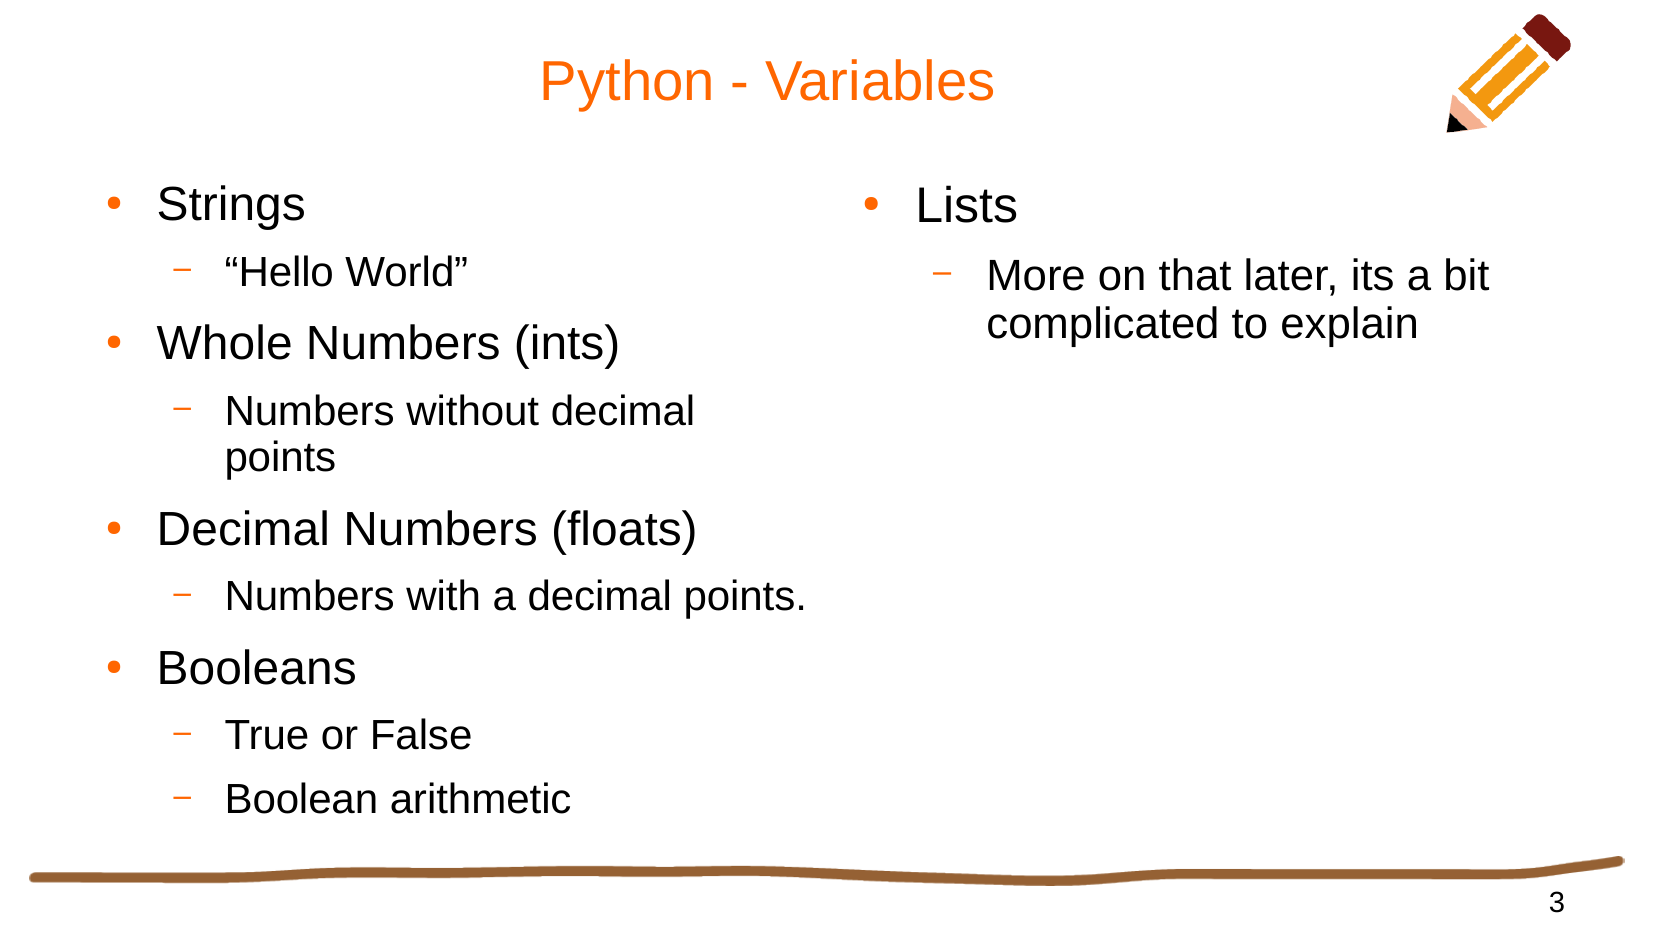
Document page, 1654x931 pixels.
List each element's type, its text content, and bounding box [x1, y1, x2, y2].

list Strings “Hello World” Whole Numbers (ints) Numbers without decimal points Decimal Numbers (floats) Numbers with a decimal points. Booleans True or False Boolean arithmetic [88, 177, 809, 827]
list Lists More on that later, its a bit complicated to explain [844, 177, 1565, 827]
picture [29, 856, 1625, 886]
title Python - Variables [88, 29, 1447, 133]
picture [1446, 14, 1571, 133]
